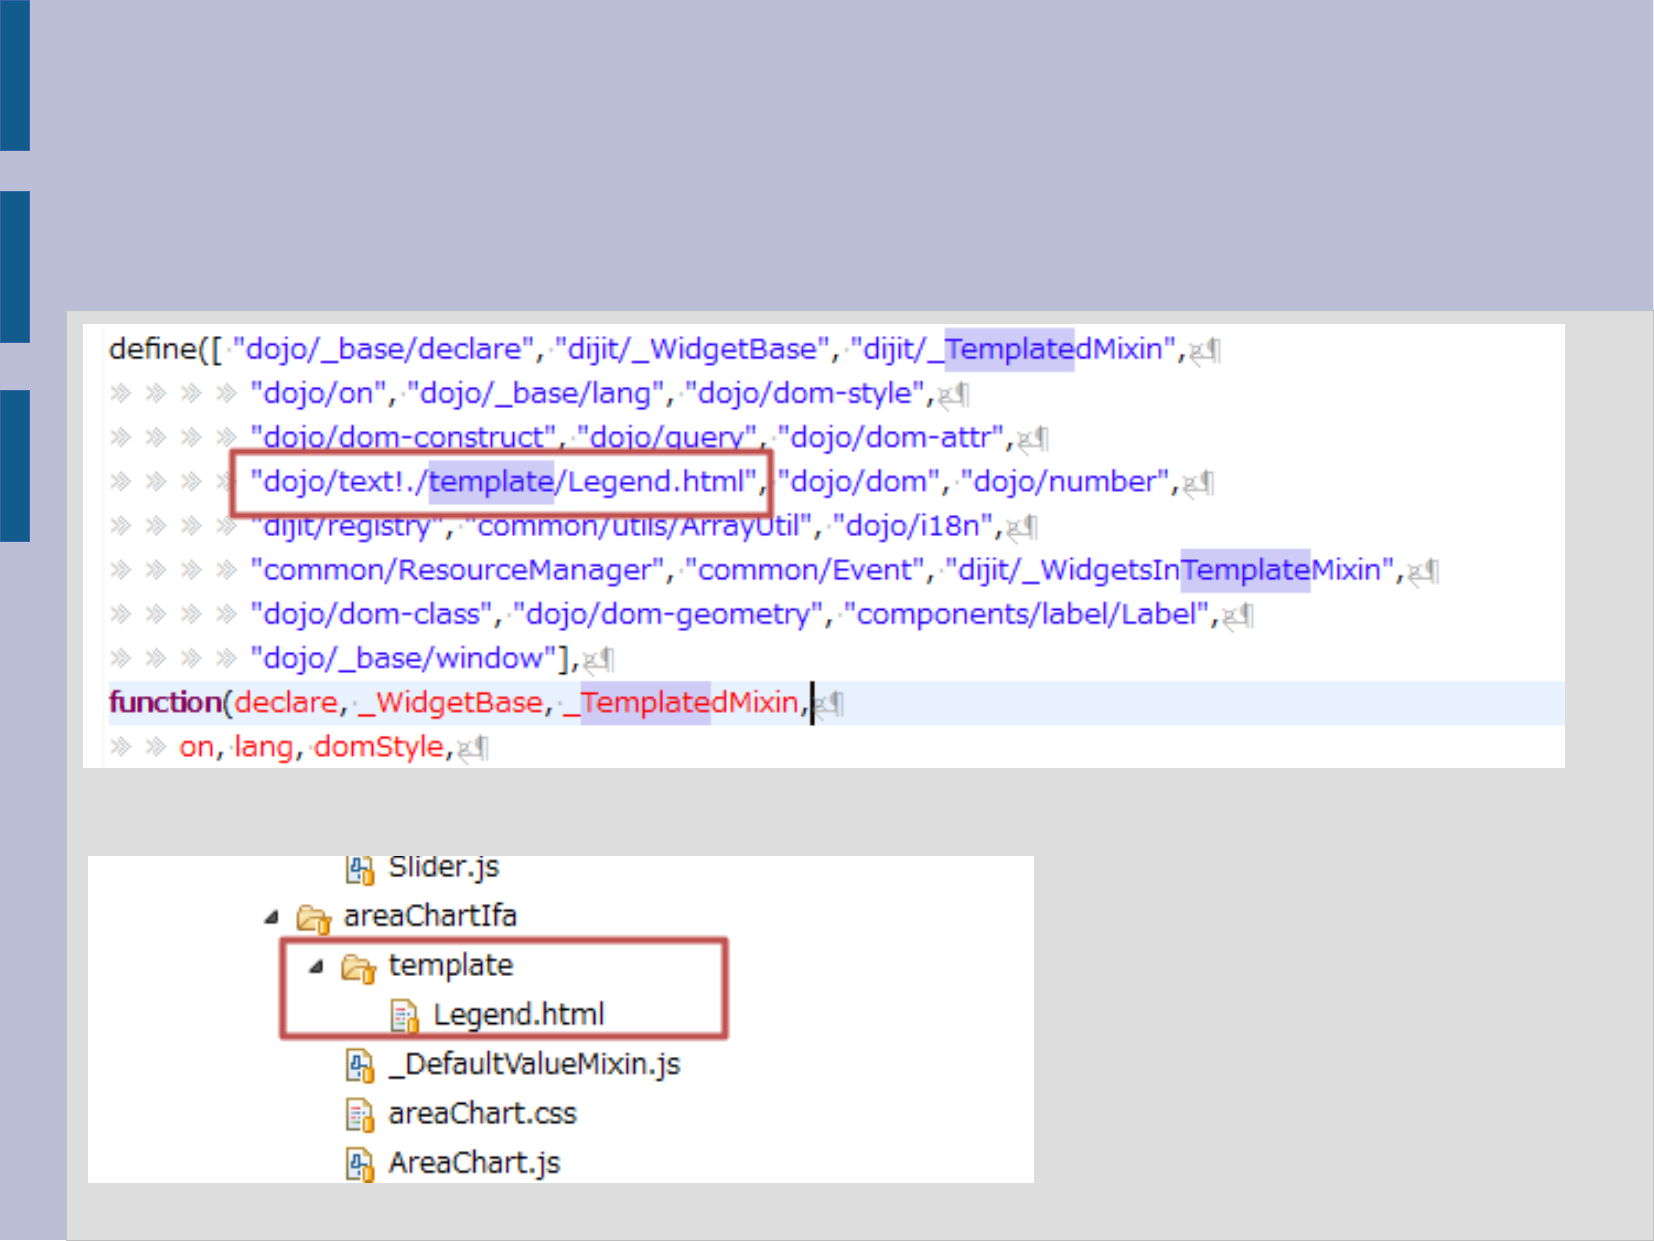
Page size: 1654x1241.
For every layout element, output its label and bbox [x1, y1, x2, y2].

picture [88, 856, 1034, 1183]
picture [83, 324, 1565, 768]
